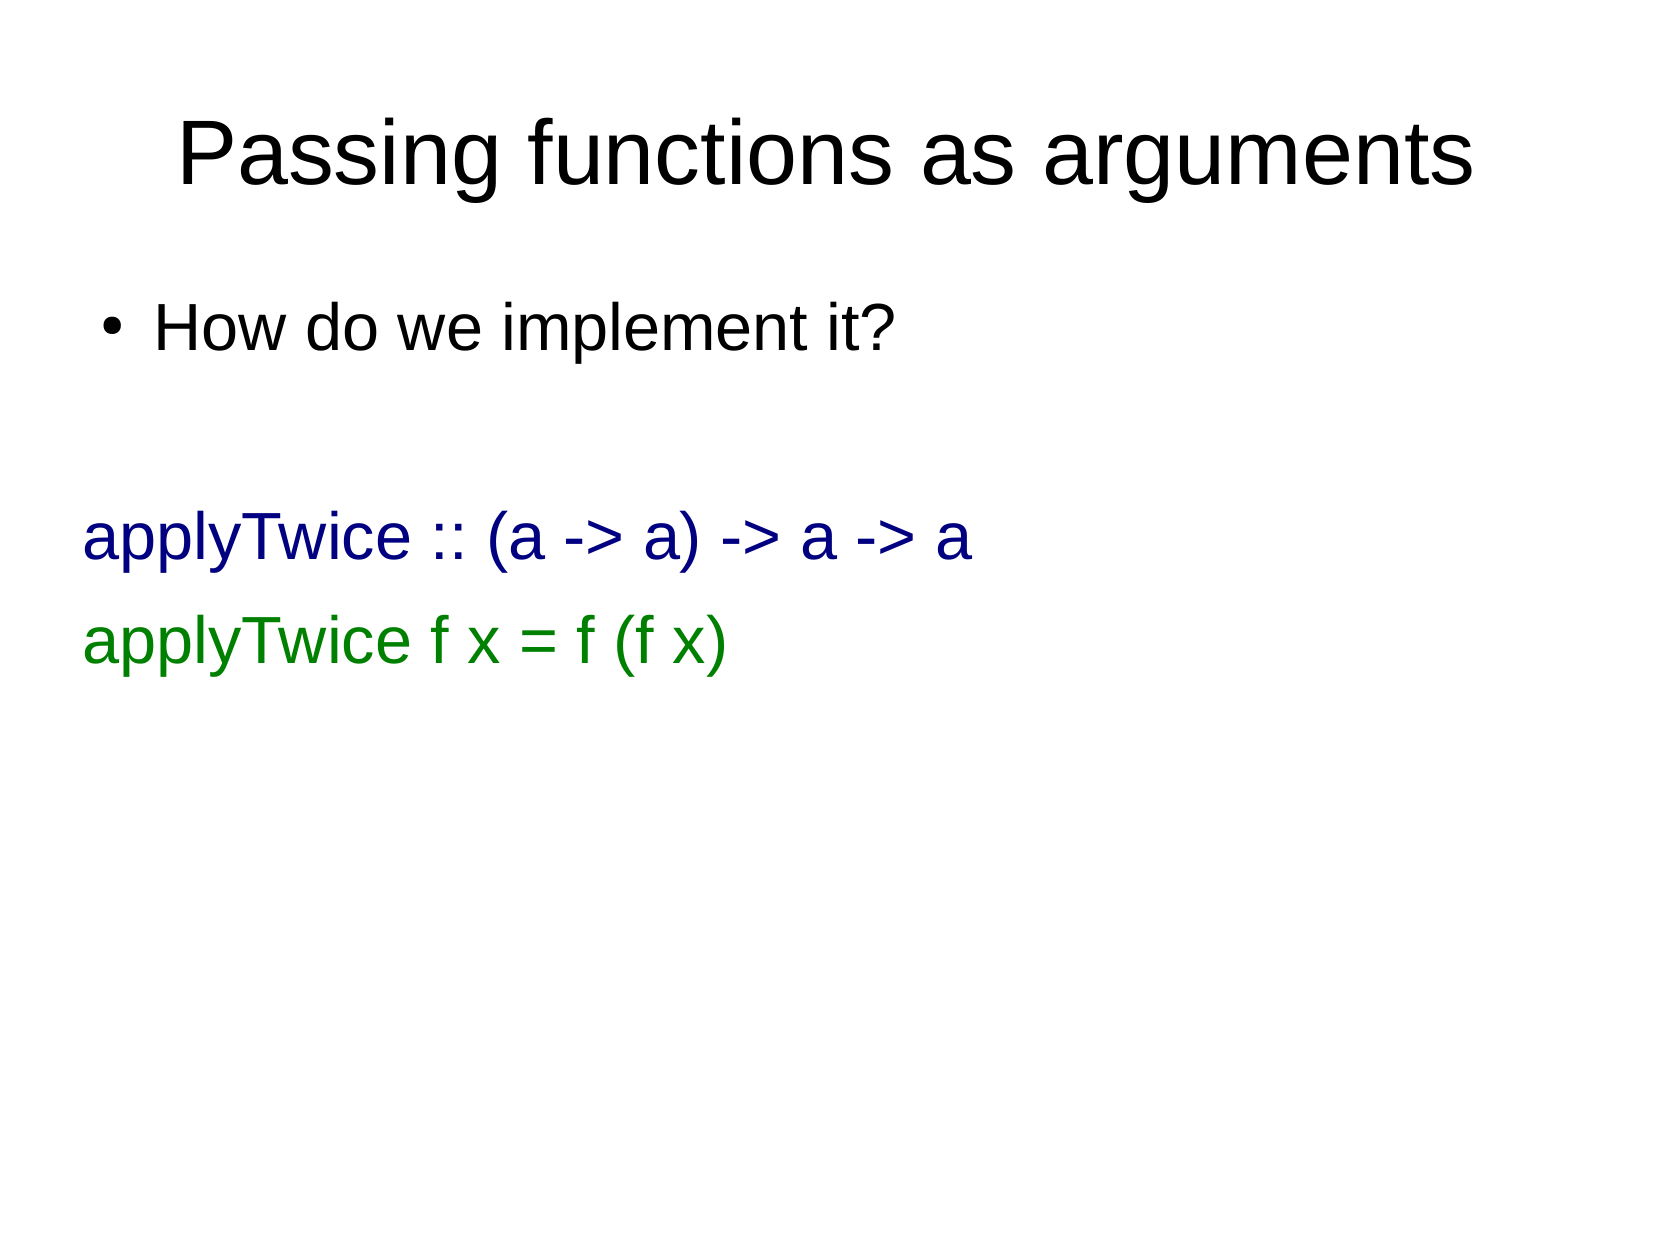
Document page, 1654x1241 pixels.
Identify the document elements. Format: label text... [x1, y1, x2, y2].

title Passing functions as arguments [82, 56, 1571, 250]
list How do we implement it? applyTwice :: (a -> a) -> a -> a applyTwice f x = f (f x) [82, 290, 1571, 1094]
